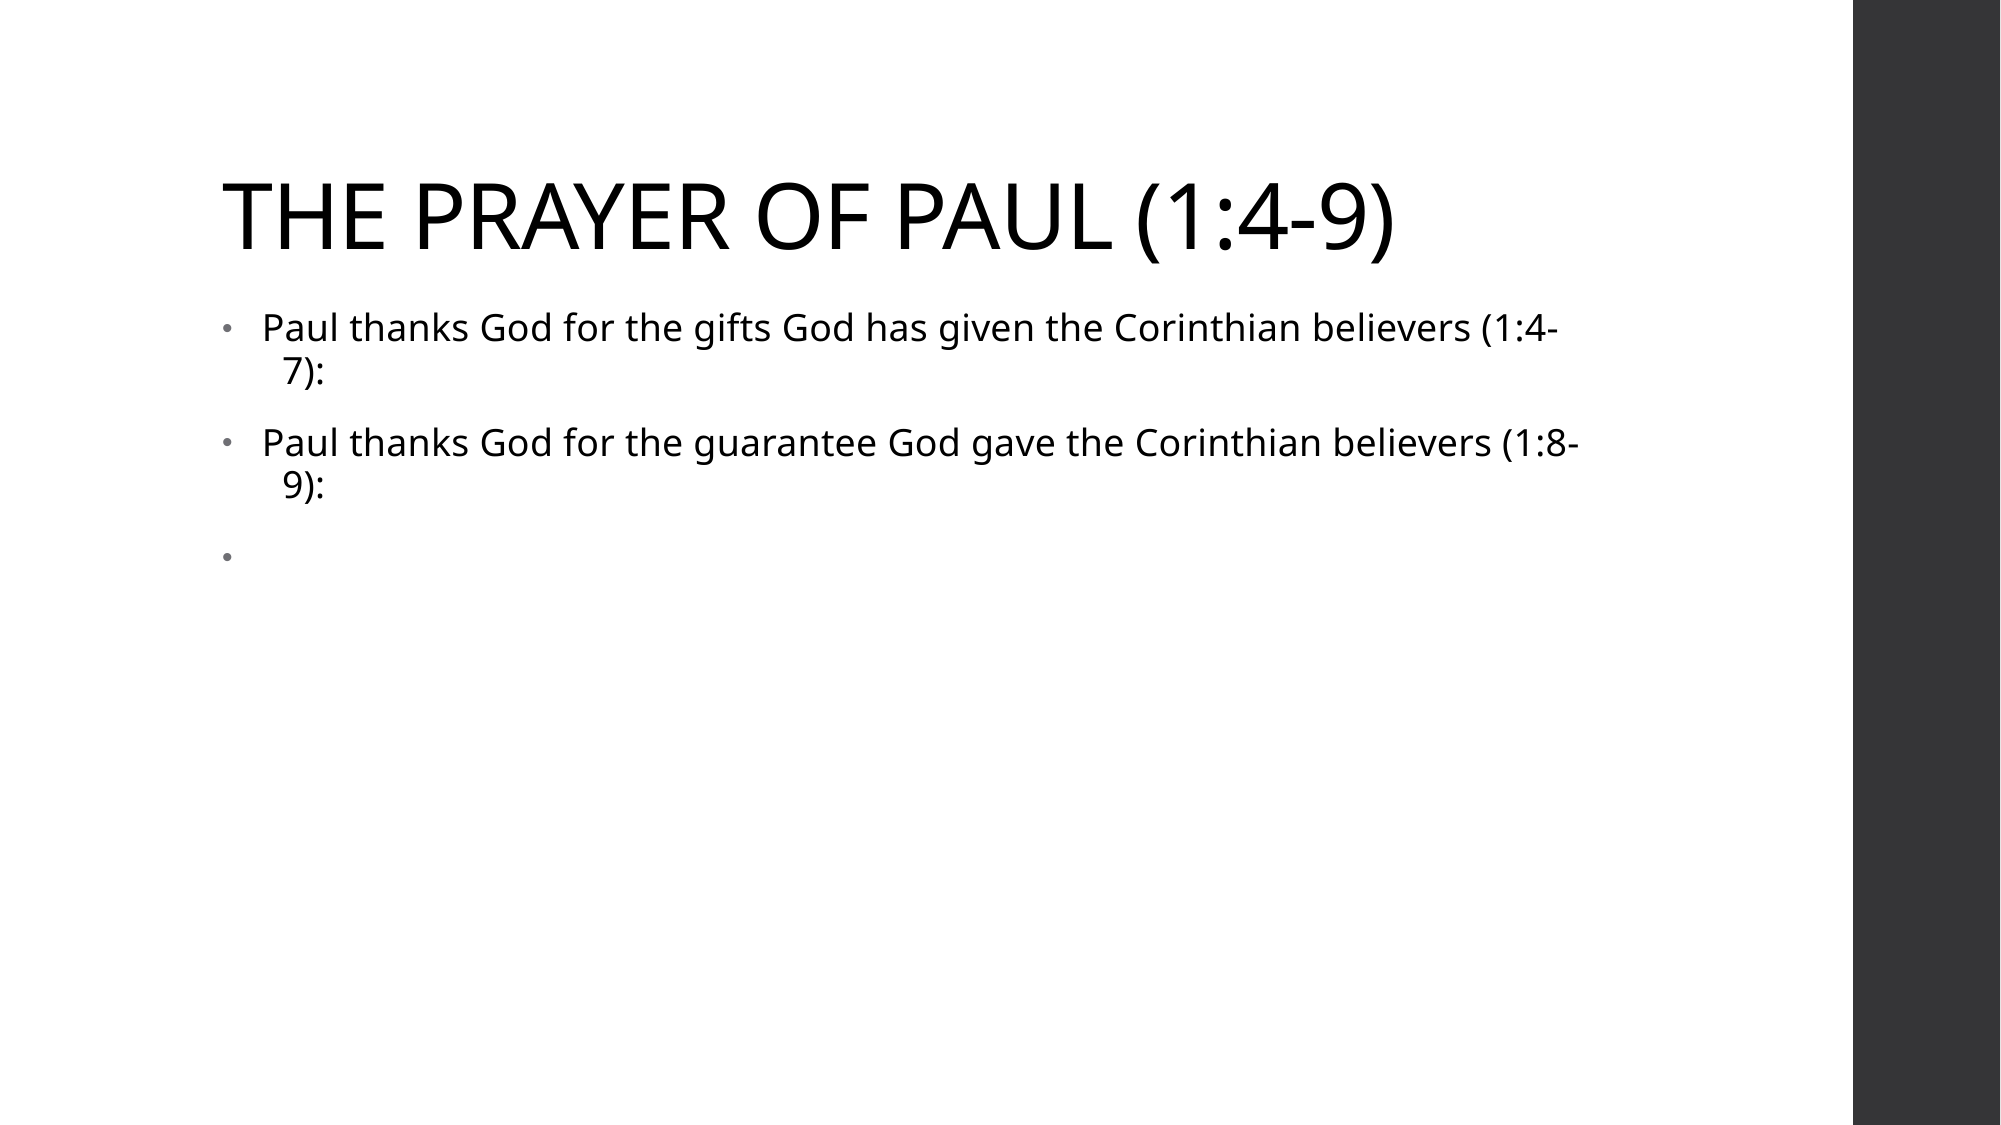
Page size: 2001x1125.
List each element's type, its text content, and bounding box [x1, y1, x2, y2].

title THE PRAYER OF PAUL (1:4-9) [206, 60, 1797, 278]
list Paul thanks God for the gifts God has given the Corinthian believers (1:4-7): Paul thanks God for the guarantee God gave the Corinthian believers (1:8-9): [206, 299, 1617, 1014]
